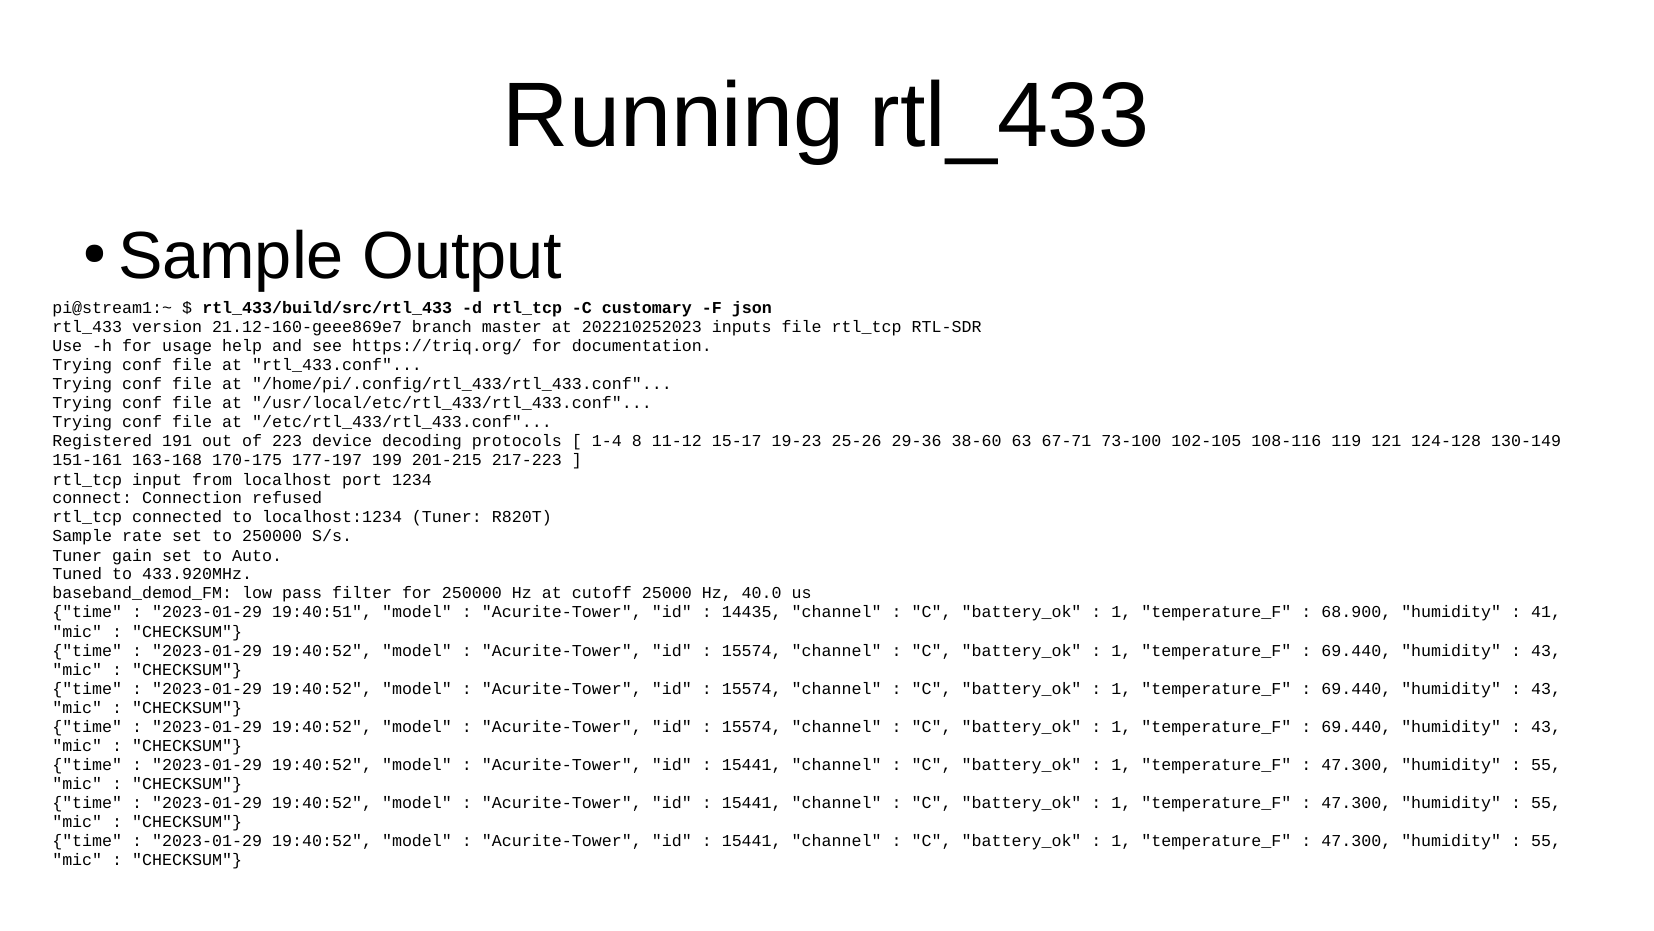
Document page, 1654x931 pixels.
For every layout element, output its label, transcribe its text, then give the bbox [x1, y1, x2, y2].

subtitle Sample Output [82, 217, 1571, 292]
text_box pi@stream1:~ $ rtl_433/build/src/rtl_433 -d rtl_tcp -C customary -F json rtl_433 version 21.12-160-geee869e7 branch master at 202210252023 inputs file rtl_tcp RTL-SDR Use -h for usage help and see https://triq.org/ for documentation. Trying conf file at "rtl_433.conf"... Trying conf file at "/home/pi/.config/rtl_433/rtl_433.conf"... Trying conf file at "/usr/local/etc/rtl_433/rtl_433.conf"... Trying conf file at "/etc/rtl_433/rtl_433.conf"... Registered 191 out of 223 device decoding protocols [ 1-4 8 11-12 15-17 19-23 25-26 29-36 38-60 63 67-71 73-100 102-105 108-116 119 121 124-128 130-149 151-161 163-168 170-175 177-197 199 201-215 217-223 ] rtl_tcp input from localhost port 1234 connect: Connection refused rtl_tcp connected to localhost:1234 (Tuner: R820T) Sample rate set to 250000 S/s. Tuner gain set to Auto. Tuned to 433.920MHz. baseband_demod_FM: low pass filter for 250000 Hz at cutoff 25000 Hz, 40.0 us {"time" : "2023-01-29 19:40:51", "model" : "Acurite-Tower", "id" : 14435, "channel" : "C", "battery_ok" : 1, "temperature_F" : 68.900, "humidity" : 41, "mic" : "CHECKSUM"} {"time" : "2023-01-29 19:40:52", "model" : "Acurite-Tower", "id" : 15574, "channel" : "C", "battery_ok" : 1, "temperature_F" : 69.440, "humidity" : 43, "mic" : "CHECKSUM"} {"time" : "2023-01-29 19:40:52", "model" : "Acurite-Tower", "id" : 15574, "channel" : "C", "battery_ok" : 1, "temperature_F" : 69.440, "humidity" : 43, "mic" : "CHECKSUM"} {"time" : "2023-01-29 19:40:52", "model" : "Acurite-Tower", "id" : 15574, "channel" : "C", "battery_ok" : 1, "temperature_F" : 69.440, "humidity" : 43, "mic" : "CHECKSUM"} {"time" : "2023-01-29 19:40:52", "model" : "Acurite-Tower", "id" : 15441, "channel" : "C", "battery_ok" : 1, "temperature_F" : 47.300, "humidity" : 55, "mic" : "CHECKSUM"} {"time" : "2023-01-29 19:40:52", "model" : "Acurite-Tower", "id" : 15441, "channel" : "C", "battery_ok" : 1, "temperature_F" : 47.300, "humidity" : 55, "mic" : "CHECKSUM"} {"time" : "2023-01-29 19:40:52", "model" : "Acurite-Tower", "id" : 15441, "channel" : "C", "battery_ok" : 1, "temperature_F" : 47.300, "humidity" : 55, "mic" : "CHECKSUM"} [37, 292, 1613, 901]
title Running rtl_433 [82, 37, 1571, 193]
